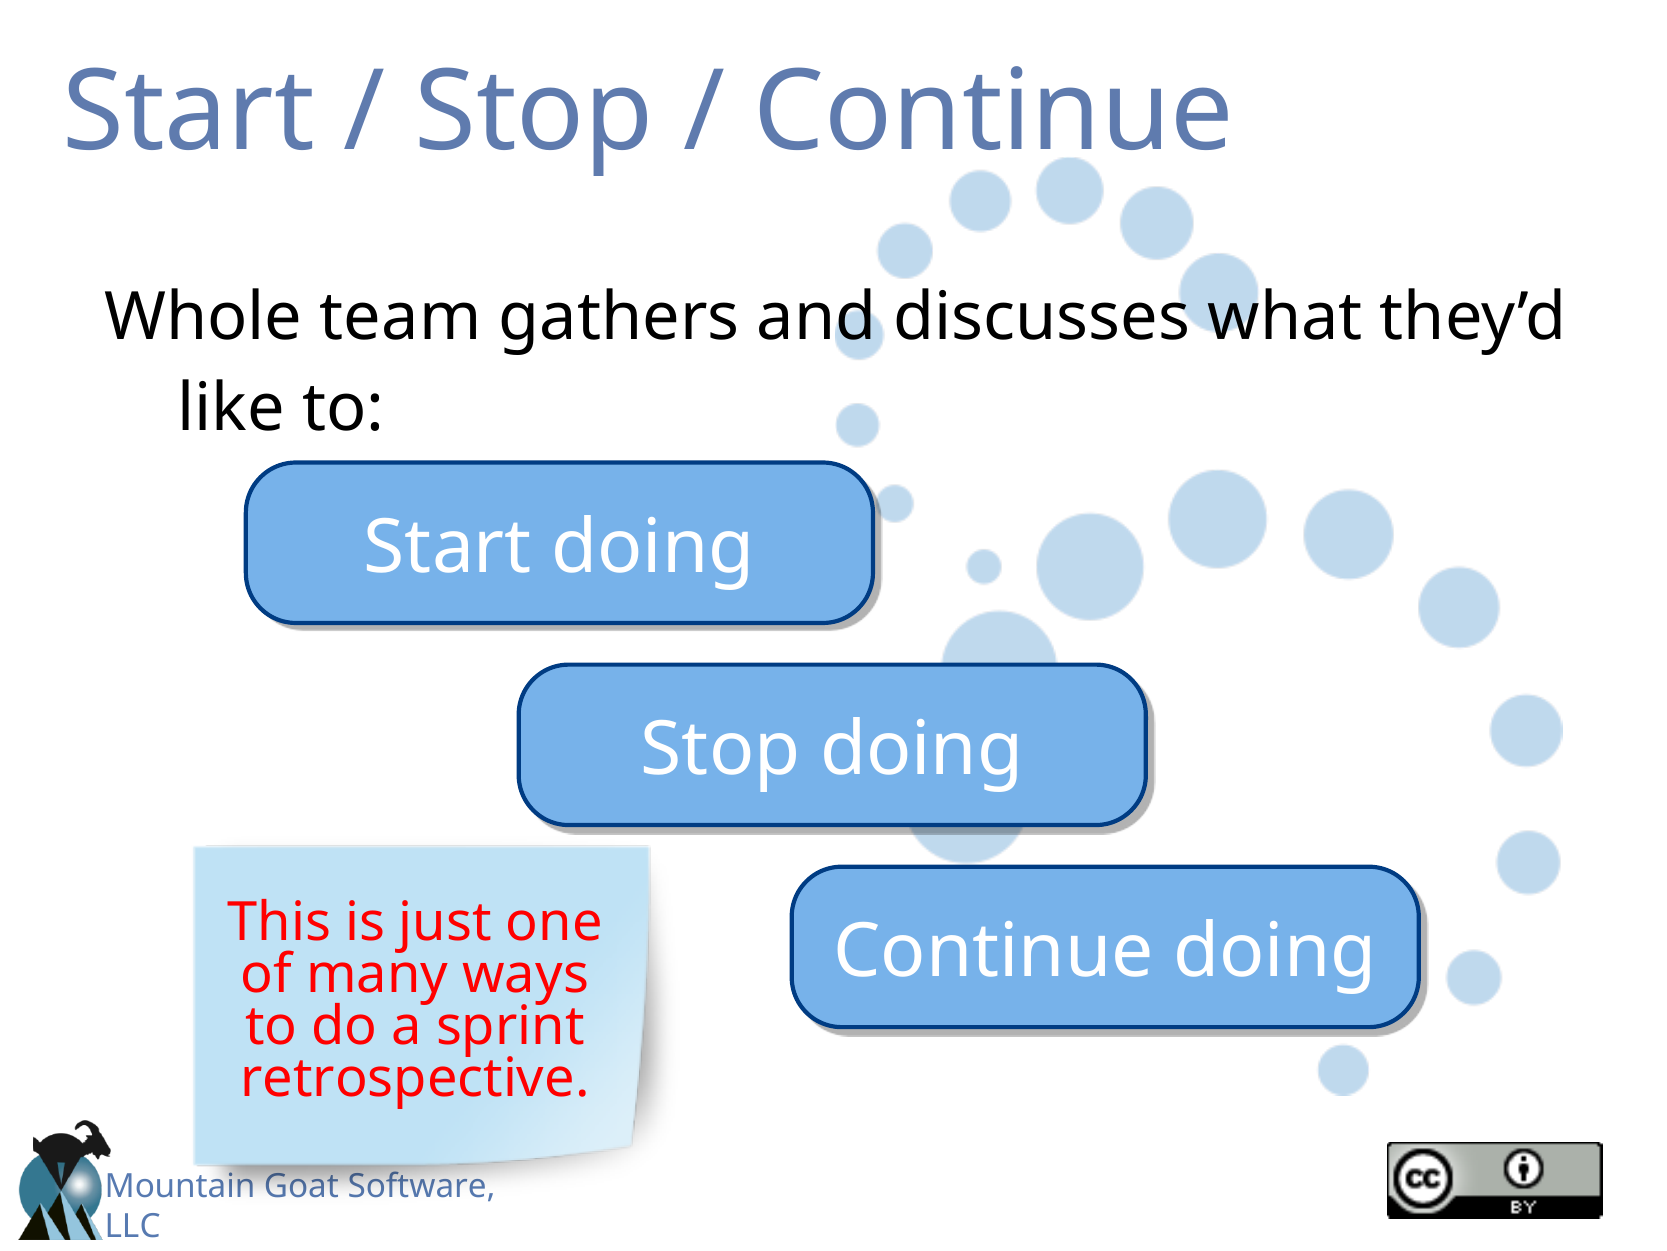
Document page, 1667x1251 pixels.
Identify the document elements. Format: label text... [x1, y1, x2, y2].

text_box Stop doing [518, 664, 1146, 826]
title Start / Stop / Continue [56, 18, 1609, 194]
picture [835, 492, 1563, 1096]
picture [183, 828, 692, 1213]
picture [1387, 1142, 1603, 1219]
picture [18, 1120, 111, 1240]
list Whole team gathers and discusses what they’d like to: [56, 262, 1609, 492]
text_box Continue doing [791, 866, 1419, 1028]
text_box Start doing [245, 462, 873, 623]
picture [835, 194, 1563, 262]
text_box This is just one of many ways to do a sprint retrospective. [209, 865, 621, 1141]
